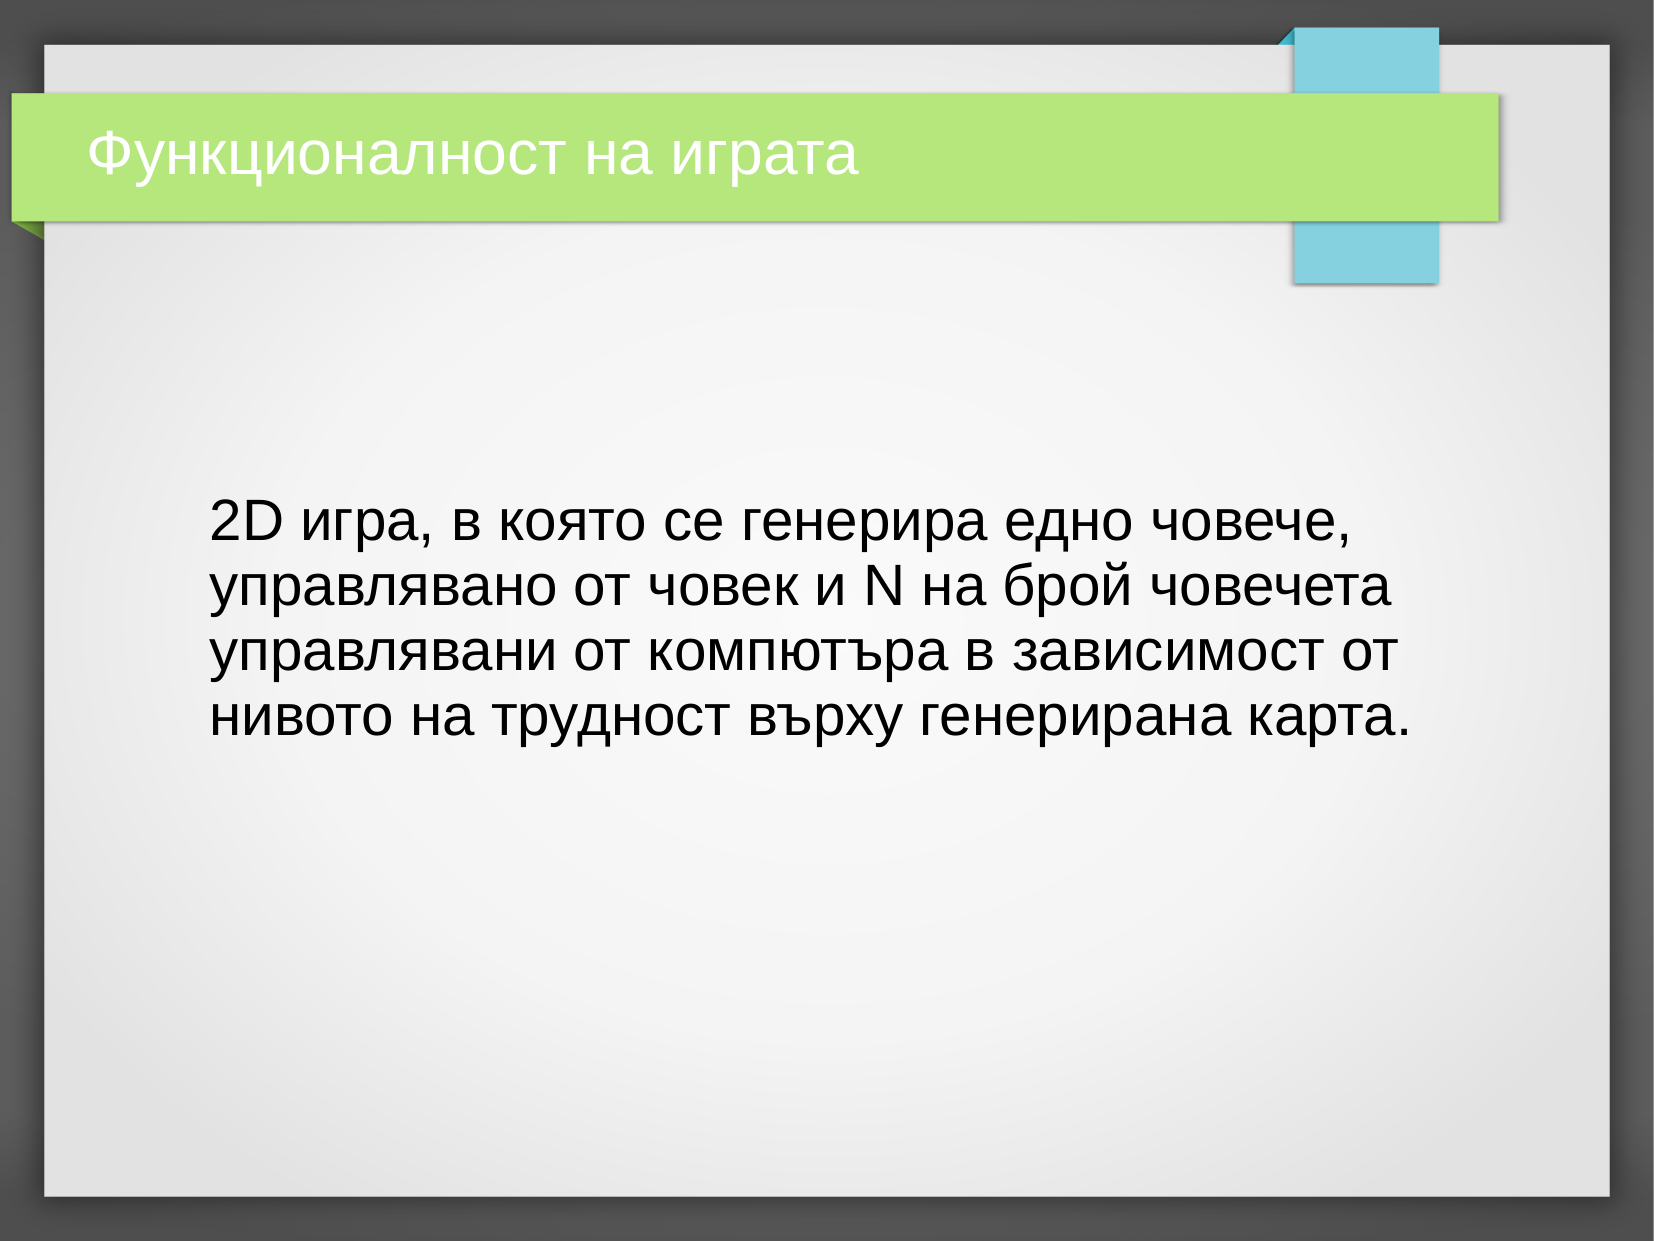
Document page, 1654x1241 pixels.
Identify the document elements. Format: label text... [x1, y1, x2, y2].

picture [0, 0, 1654, 1241]
title Функционалност на играта [86, 105, 1576, 271]
text_box 2D игра, в която се генерира едно човече, управлявано от човек и N на брой човечета управлявани от компютъра в зависимост от нивото на трудност върху генерирана карта. [195, 480, 1501, 755]
